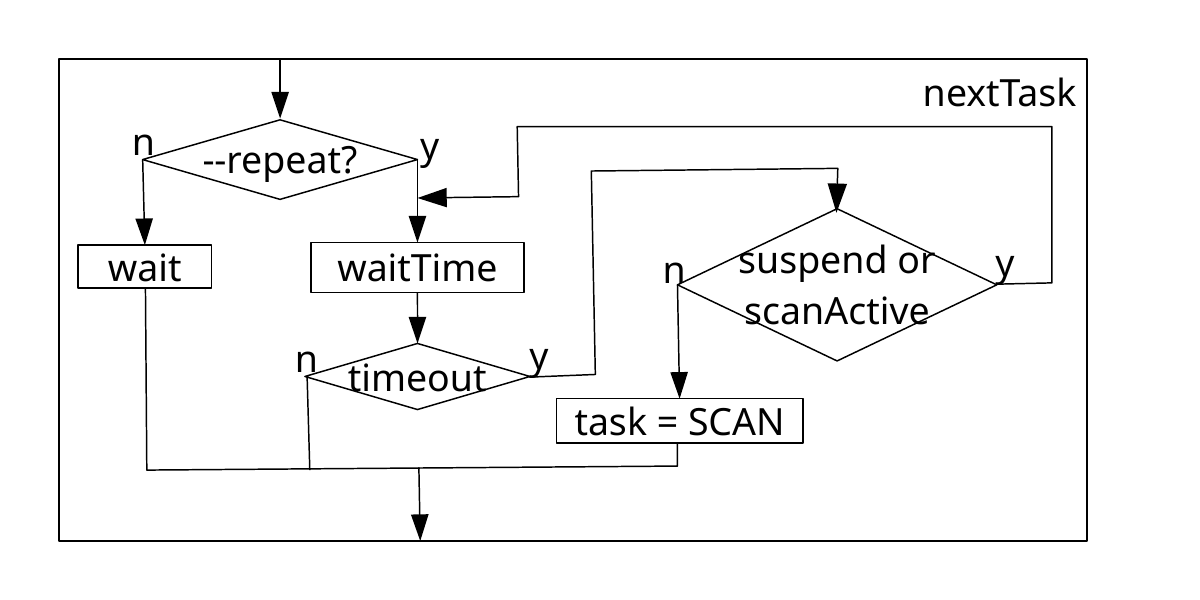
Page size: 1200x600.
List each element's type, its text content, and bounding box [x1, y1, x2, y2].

text_box [59, 59, 419, 541]
text_box y [514, 321, 563, 383]
text_box timeout [332, 343, 514, 410]
text_box task = SCAN [556, 398, 803, 444]
text_box --repeat? [169, 119, 405, 200]
text_box [281, 59, 1087, 541]
text_box waitTime [311, 242, 524, 293]
text_box [418, 128, 1051, 374]
text_box y [980, 229, 1029, 290]
text_box [144, 164, 417, 469]
text_box wait [78, 245, 212, 289]
text_box n [117, 107, 169, 168]
text_box suspend or scanActive [699, 209, 986, 361]
text_box y [405, 111, 454, 172]
text_box nextTask [907, 59, 1085, 120]
text_box [309, 170, 836, 468]
text_box n [647, 235, 699, 296]
text_box n [280, 324, 332, 385]
